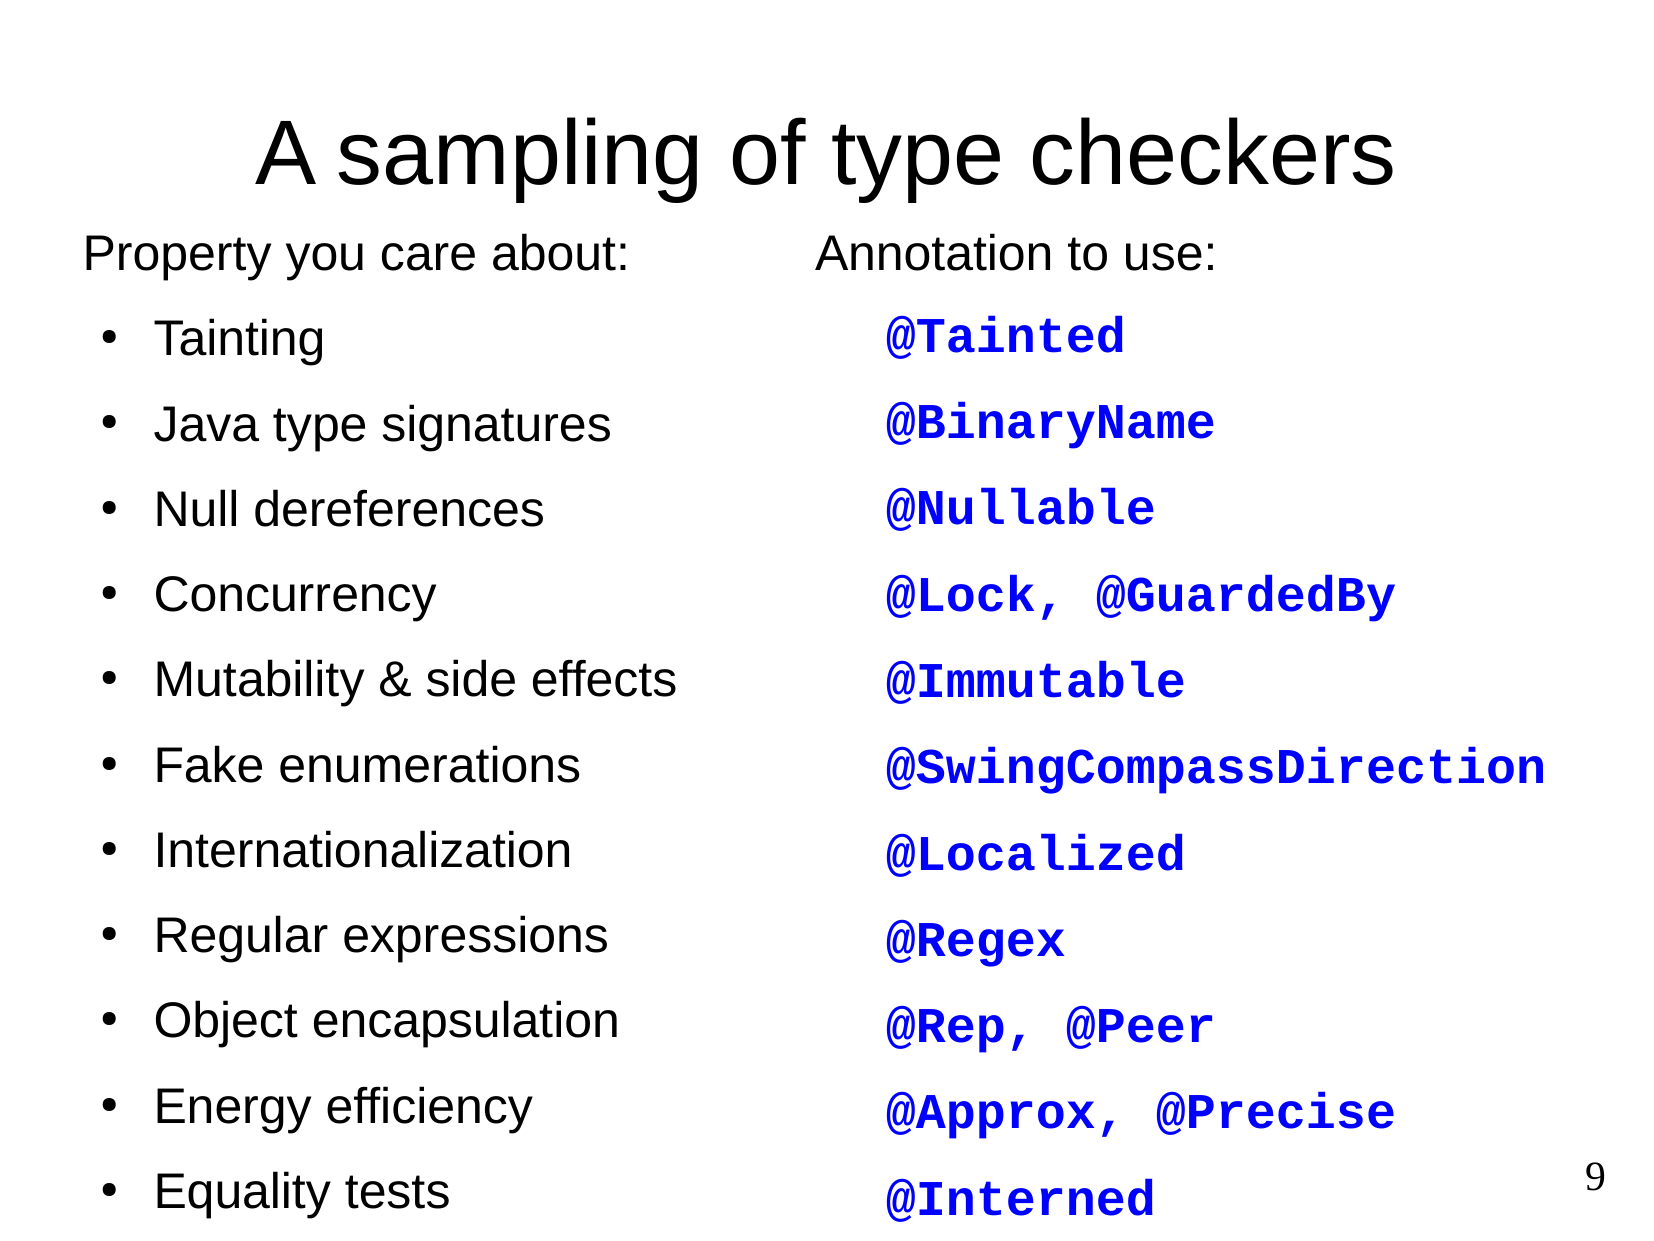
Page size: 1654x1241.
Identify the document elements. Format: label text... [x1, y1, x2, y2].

list Annotation to use: @Tainted @BinaryName @Nullable @Lock, @GuardedBy @Immutable @SwingCompassDirection @Localized @Regex @Rep, @Peer @Approx, @Precise @Interned [814, 225, 1578, 1231]
list Property you care about: Tainting Java type signatures Null dereferences Concurrency Mutability & side effects Fake enumerations Internationalization Regular expressions Object encapsulation Energy efficiency Equality tests [82, 225, 713, 1220]
title A sampling of type checkers [82, 56, 1571, 250]
